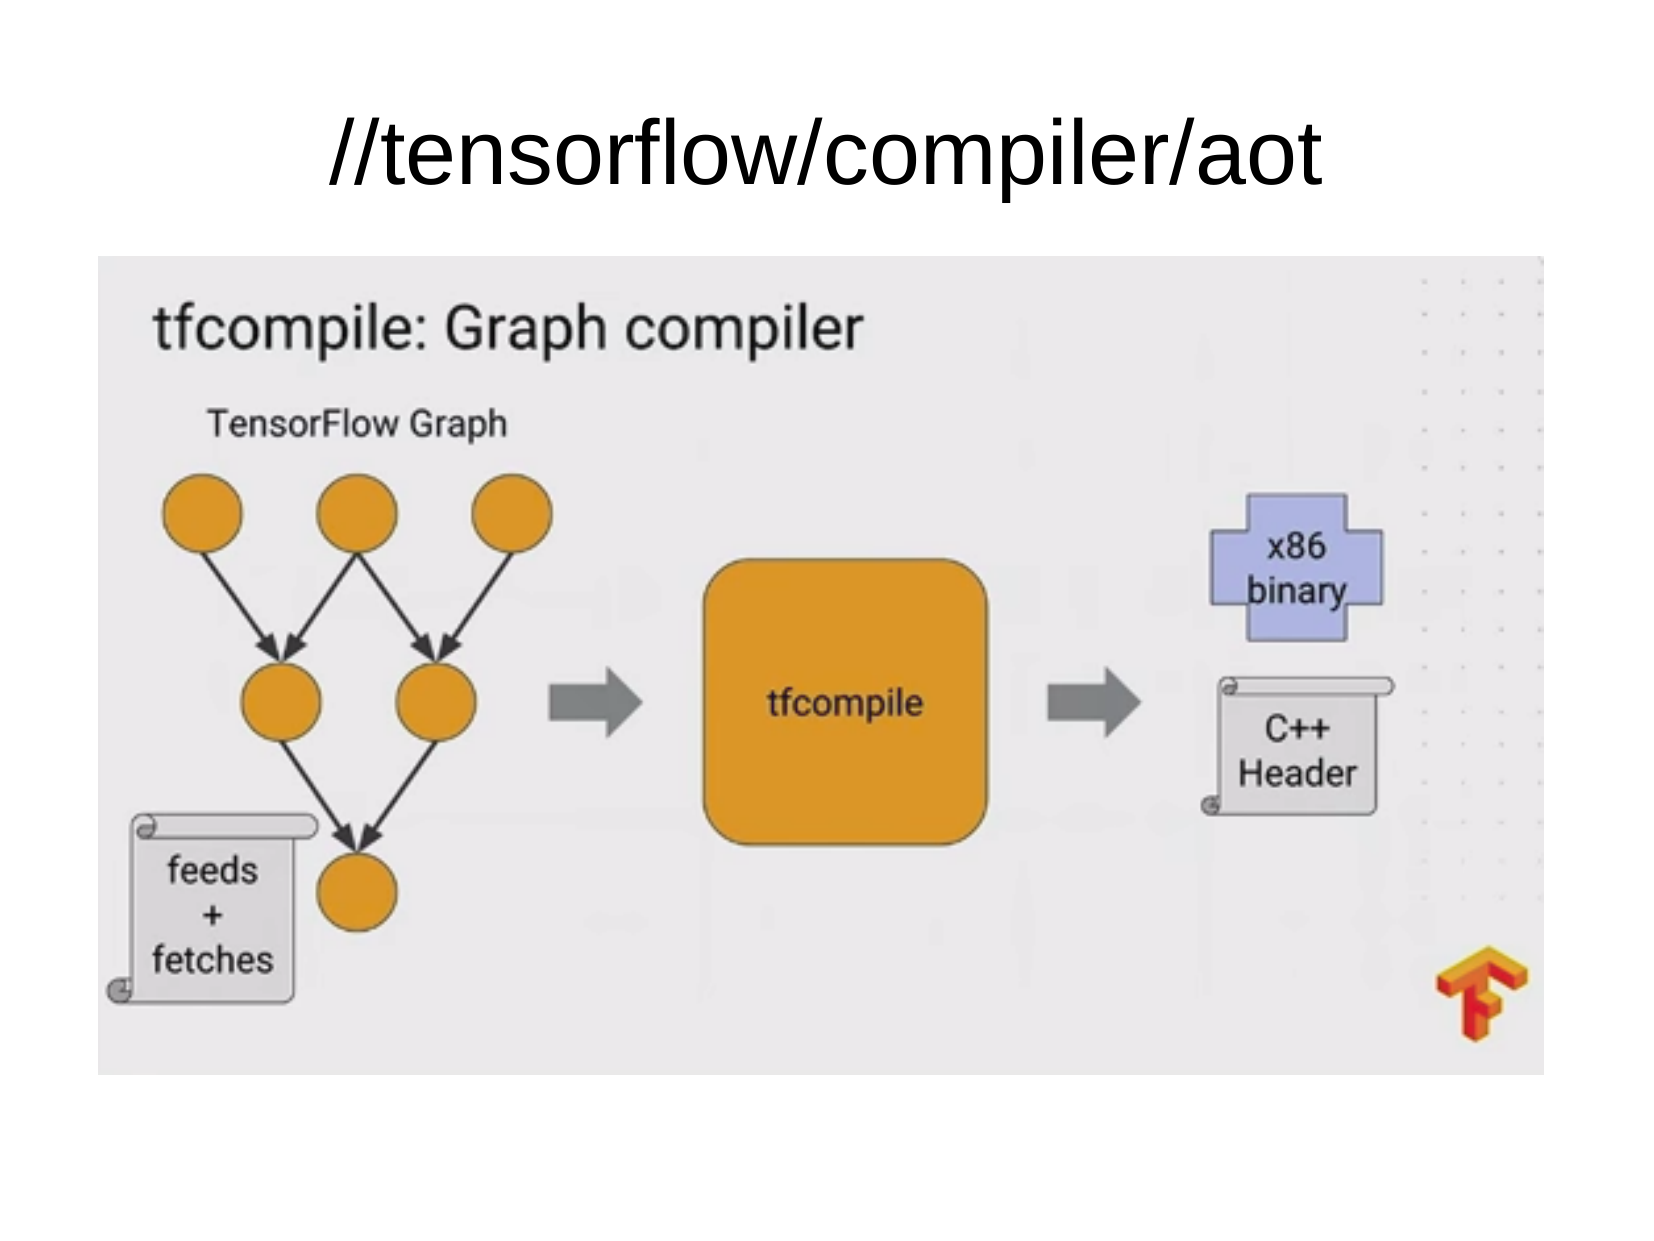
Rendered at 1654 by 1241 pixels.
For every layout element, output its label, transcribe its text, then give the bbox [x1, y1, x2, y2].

picture [98, 256, 1544, 1075]
title //tensorflow/compiler/aot [82, 49, 1571, 257]
